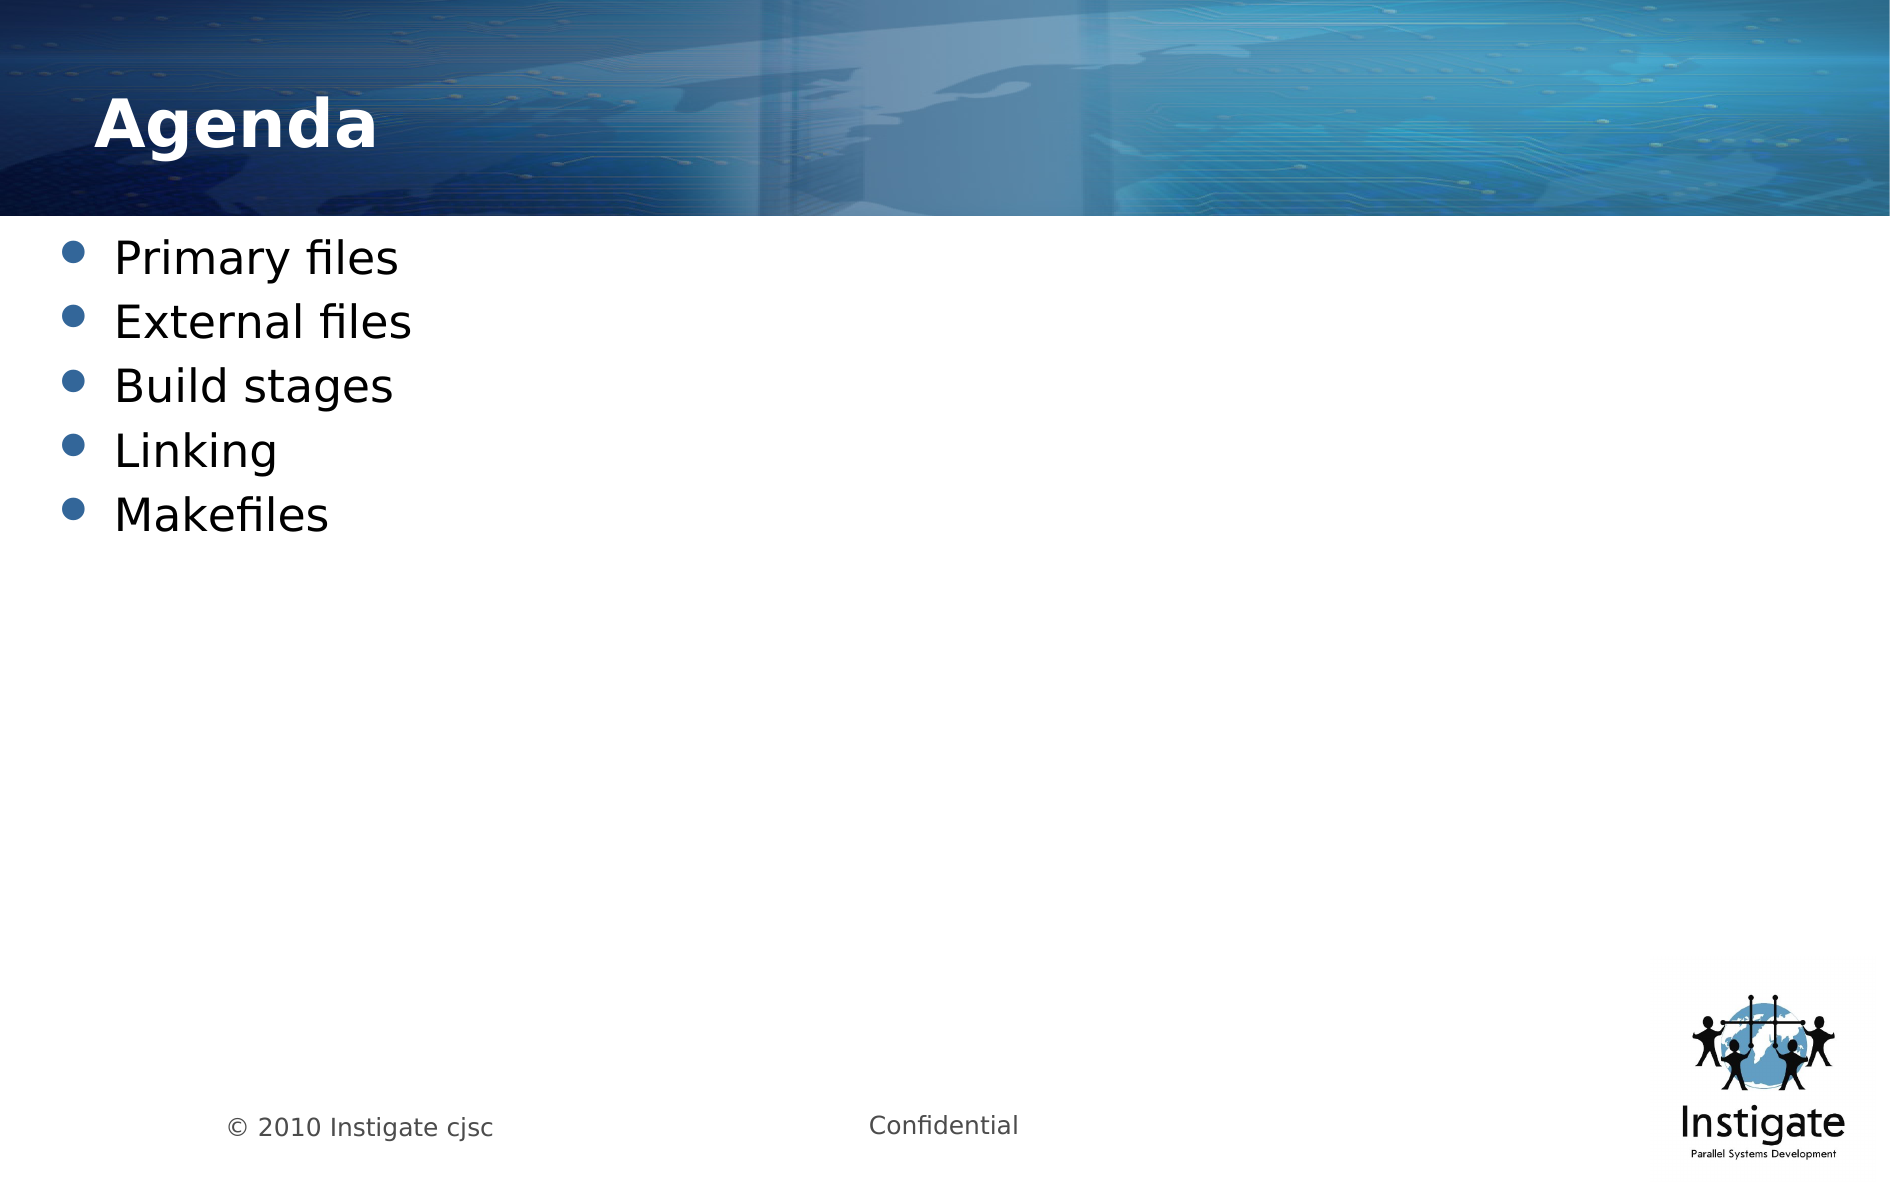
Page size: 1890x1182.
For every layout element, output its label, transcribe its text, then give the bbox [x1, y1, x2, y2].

title Agenda [94, 47, 1793, 217]
picture [0, 0, 1890, 216]
picture [1650, 956, 1876, 1182]
list Primary files External files Build stages Linking Makefiles [59, 236, 1831, 1016]
